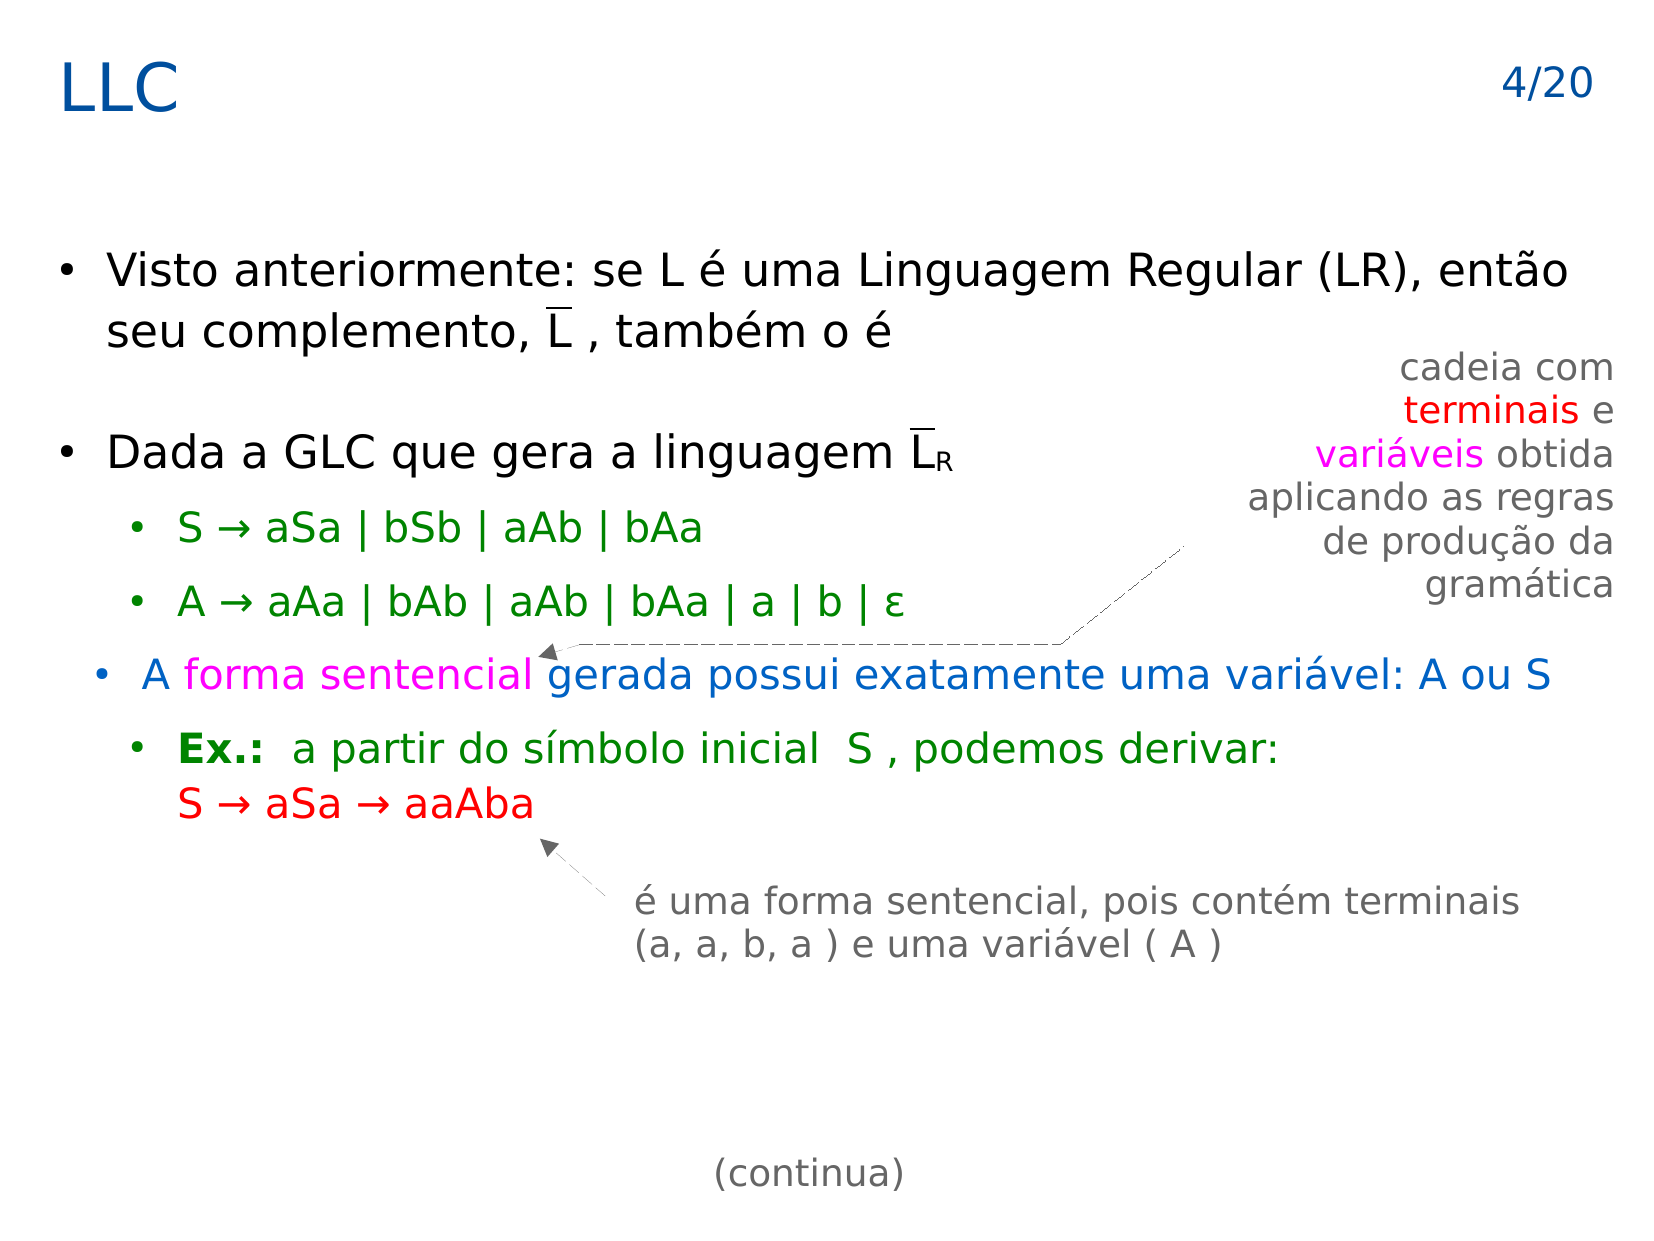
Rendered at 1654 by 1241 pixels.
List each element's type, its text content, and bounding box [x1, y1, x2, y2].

title LLC [59, 29, 1625, 148]
text_box cadeia com terminais e variáveis obtida aplicando as regras de produção da gramática [1230, 338, 1630, 691]
list Visto anteriormente: se L é uma Linguagem Regular (LR), então seu complemento, L , também o é Dada a GLC que gera a linguagem LR S → aSa | bSb | aAb | bAa A → aAa | bAb | aAb | bAa | a | b | ε A forma sentencial gerada possui exatamente uma variável: A ou S Ex.: a partir do símbolo inicial S , podemos derivar: S → aSa → aaAba [59, 236, 1595, 1211]
text_box é uma forma sentencial, pois contém terminais (a, a, b, a ) e uma variável ( A ) [619, 872, 1595, 1057]
text_box (continua) [682, 1144, 937, 1211]
